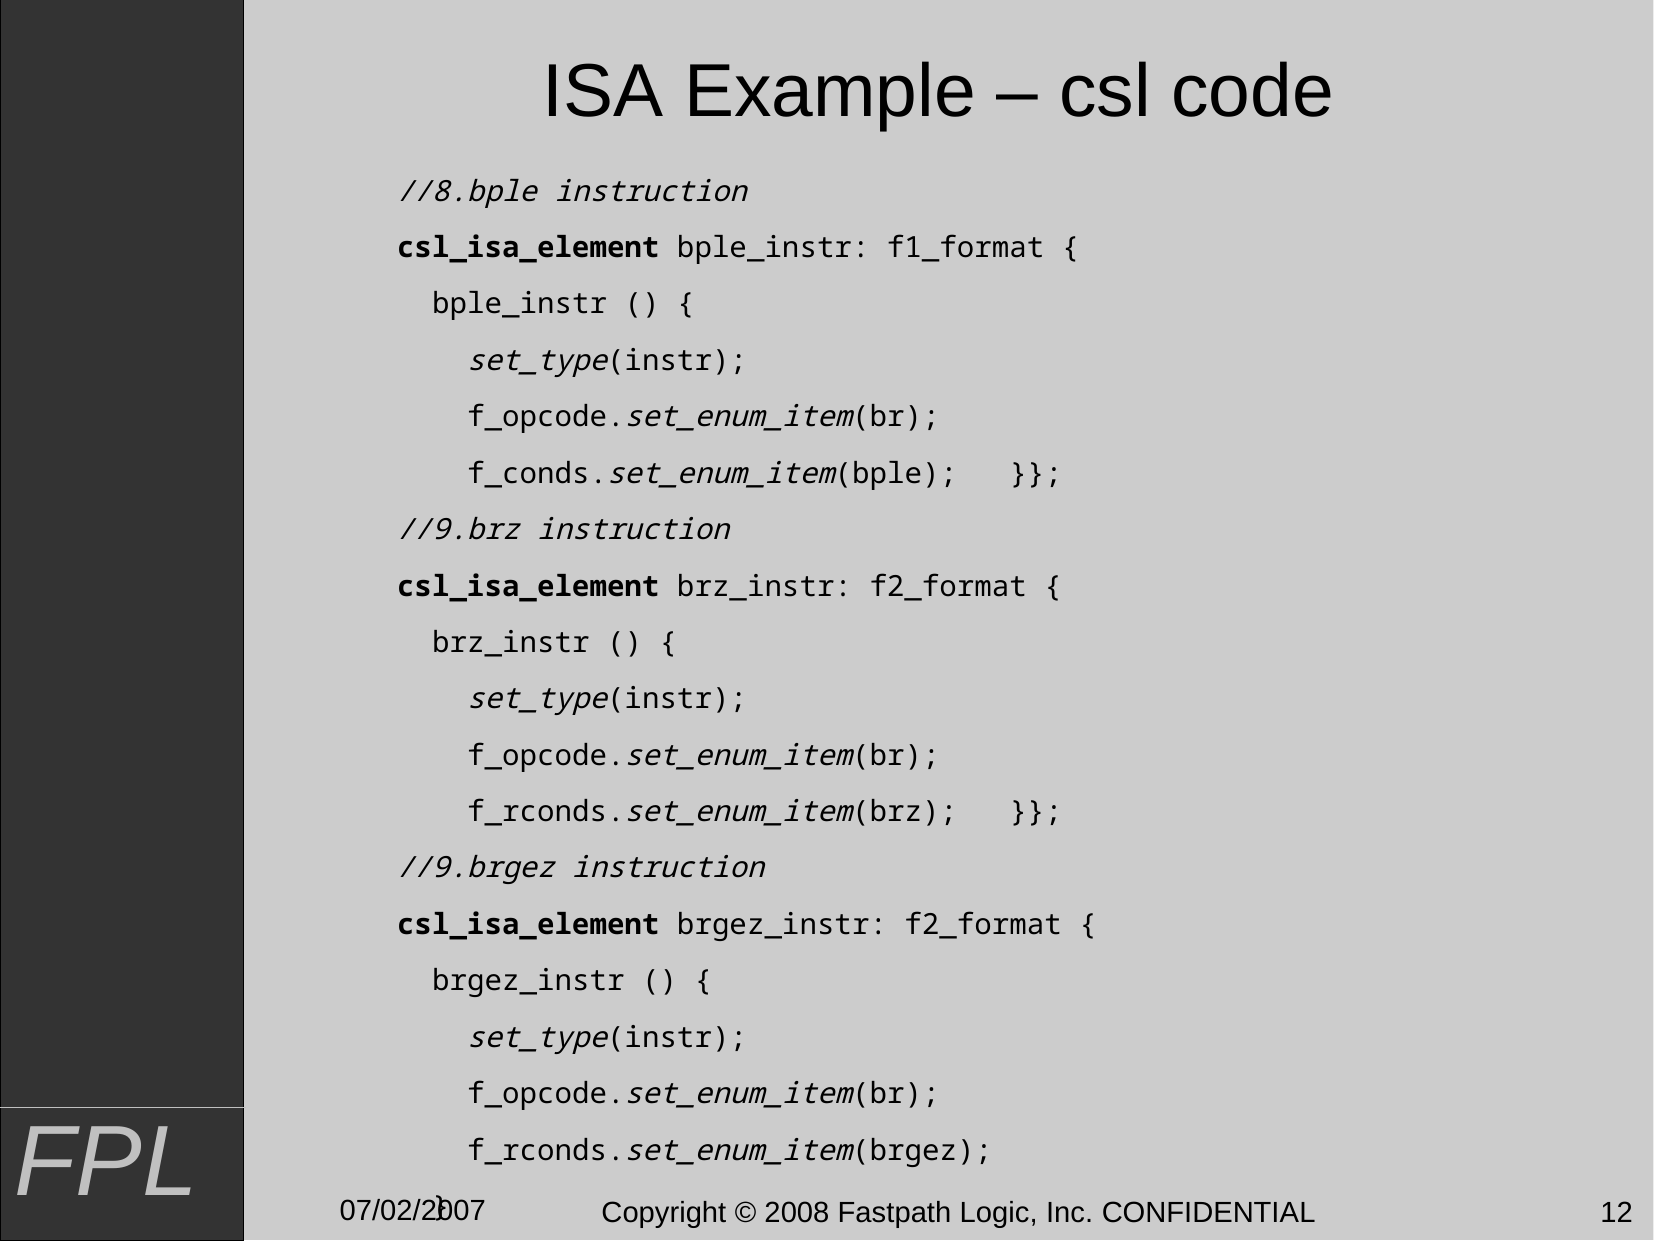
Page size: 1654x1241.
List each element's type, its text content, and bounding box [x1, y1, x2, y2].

subtitle //8.bple instruction csl_isa_element bple_instr: f1_format { bple_instr () { set_type(instr); f_opcode.set_enum_item(br); f_conds.set_enum_item(bple); }}; //9.brz instruction csl_isa_element brz_instr: f2_format { brz_instr () { set_type(instr); f_opcode.set_enum_item(br); f_rconds.set_enum_item(brz); }}; //9.brgez instruction csl_isa_element brgez_instr: f2_format { brgez_instr () { set_type(instr); f_opcode.set_enum_item(br); f_rconds.set_enum_item(brgez); } }; [322, 272, 1155, 1180]
title ISA Example – csl code [387, 0, 1491, 198]
